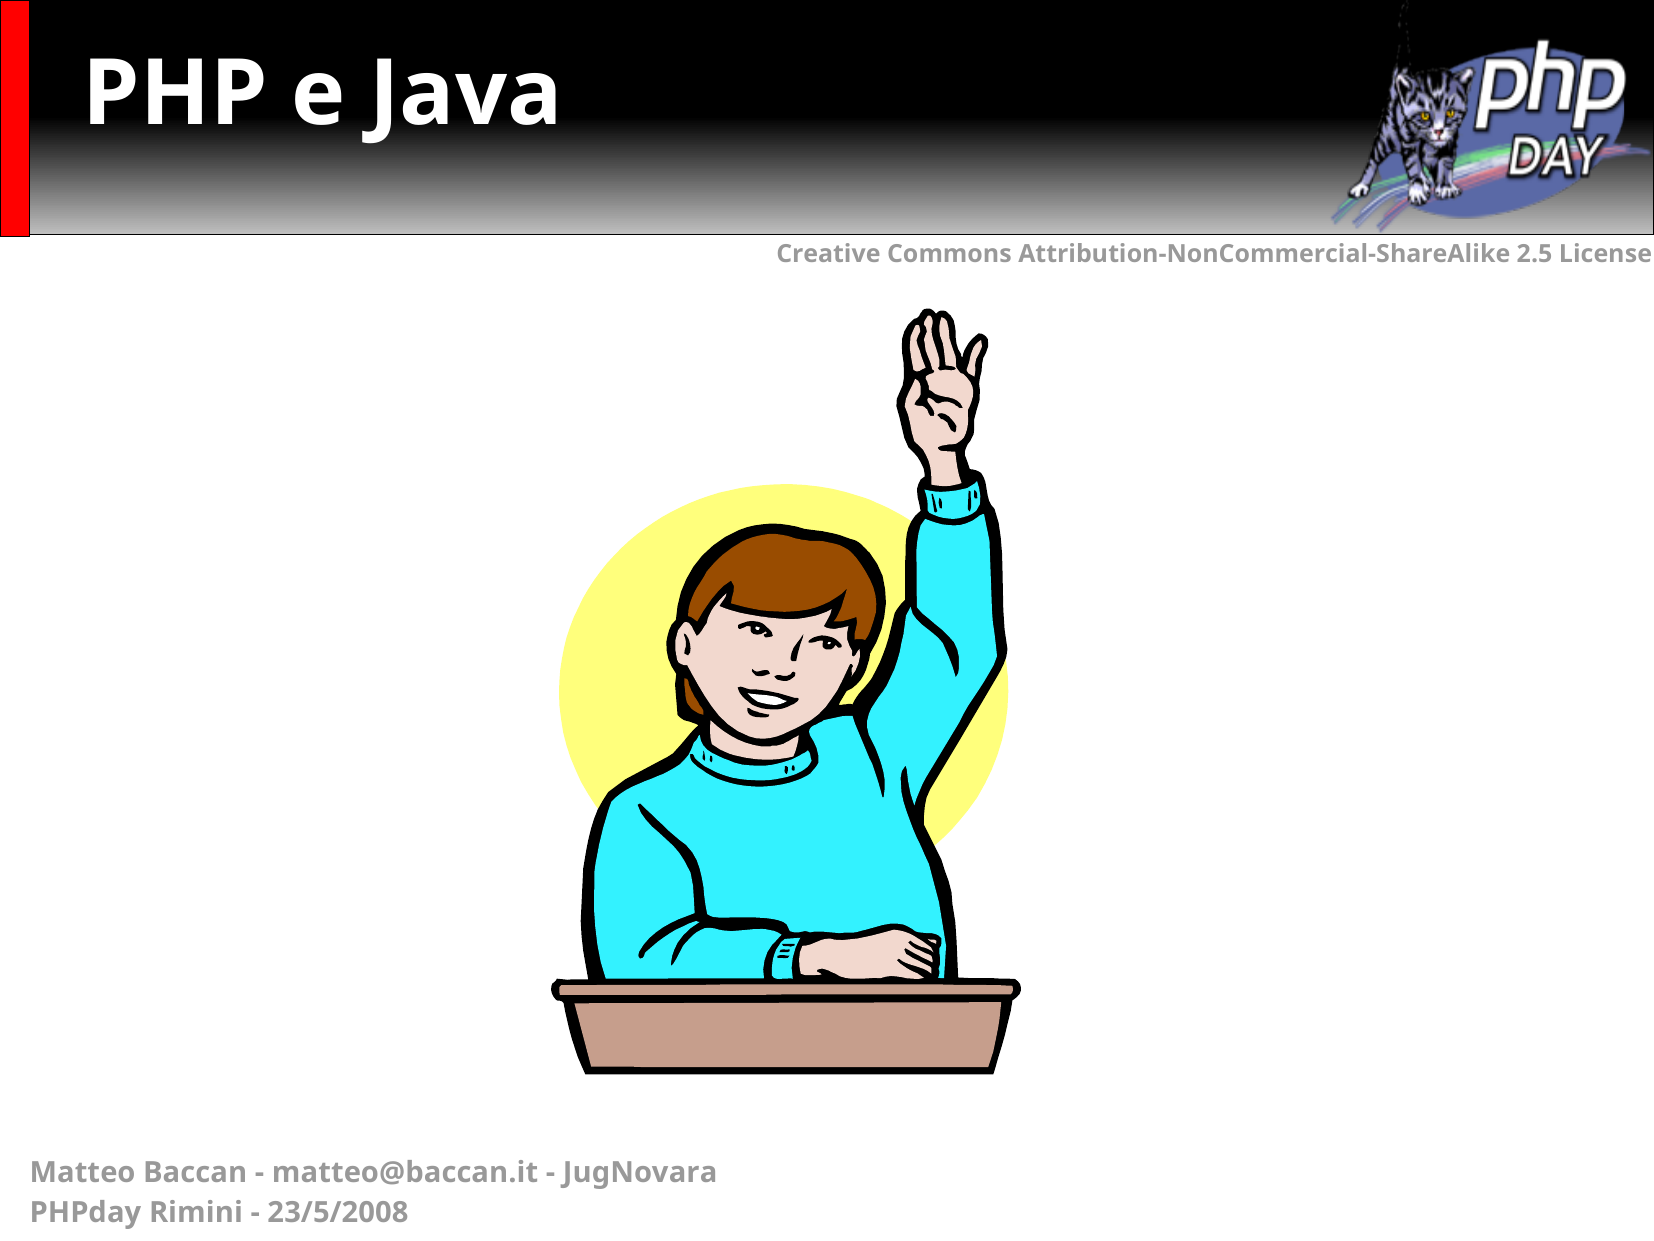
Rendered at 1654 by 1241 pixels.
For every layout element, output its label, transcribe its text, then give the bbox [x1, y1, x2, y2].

title PHP e Java [82, 29, 768, 148]
text_box [627, 219, 1188, 291]
picture [1328, 0, 1654, 237]
picture [550, 308, 1023, 1077]
